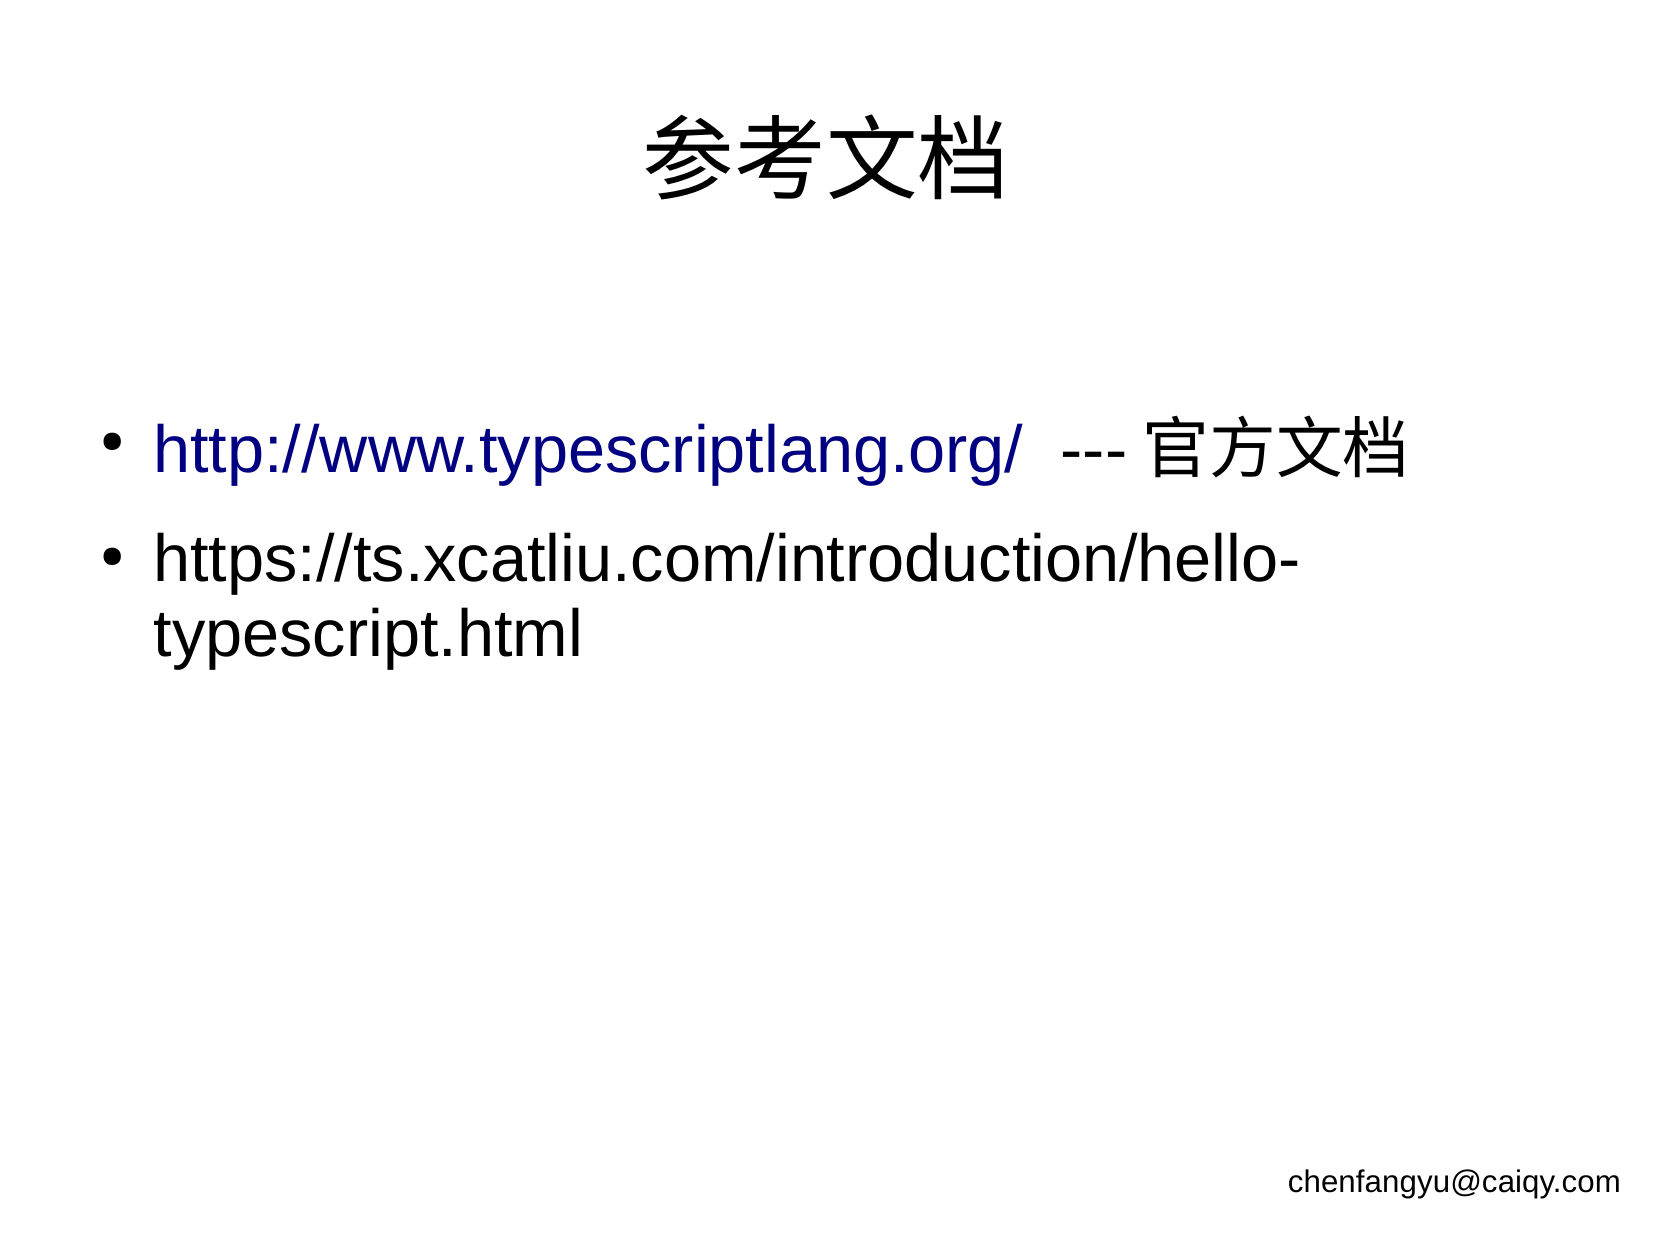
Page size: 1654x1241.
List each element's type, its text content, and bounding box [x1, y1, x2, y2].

title 参考文档 [82, 49, 1571, 257]
list http://www.typescriptlang.org/ ---官方文档 https://ts.xcatliu.com/introduction/hello-typescript.html [82, 290, 1571, 1010]
list chenfangyu@caiqy.com [964, 1155, 1653, 1241]
